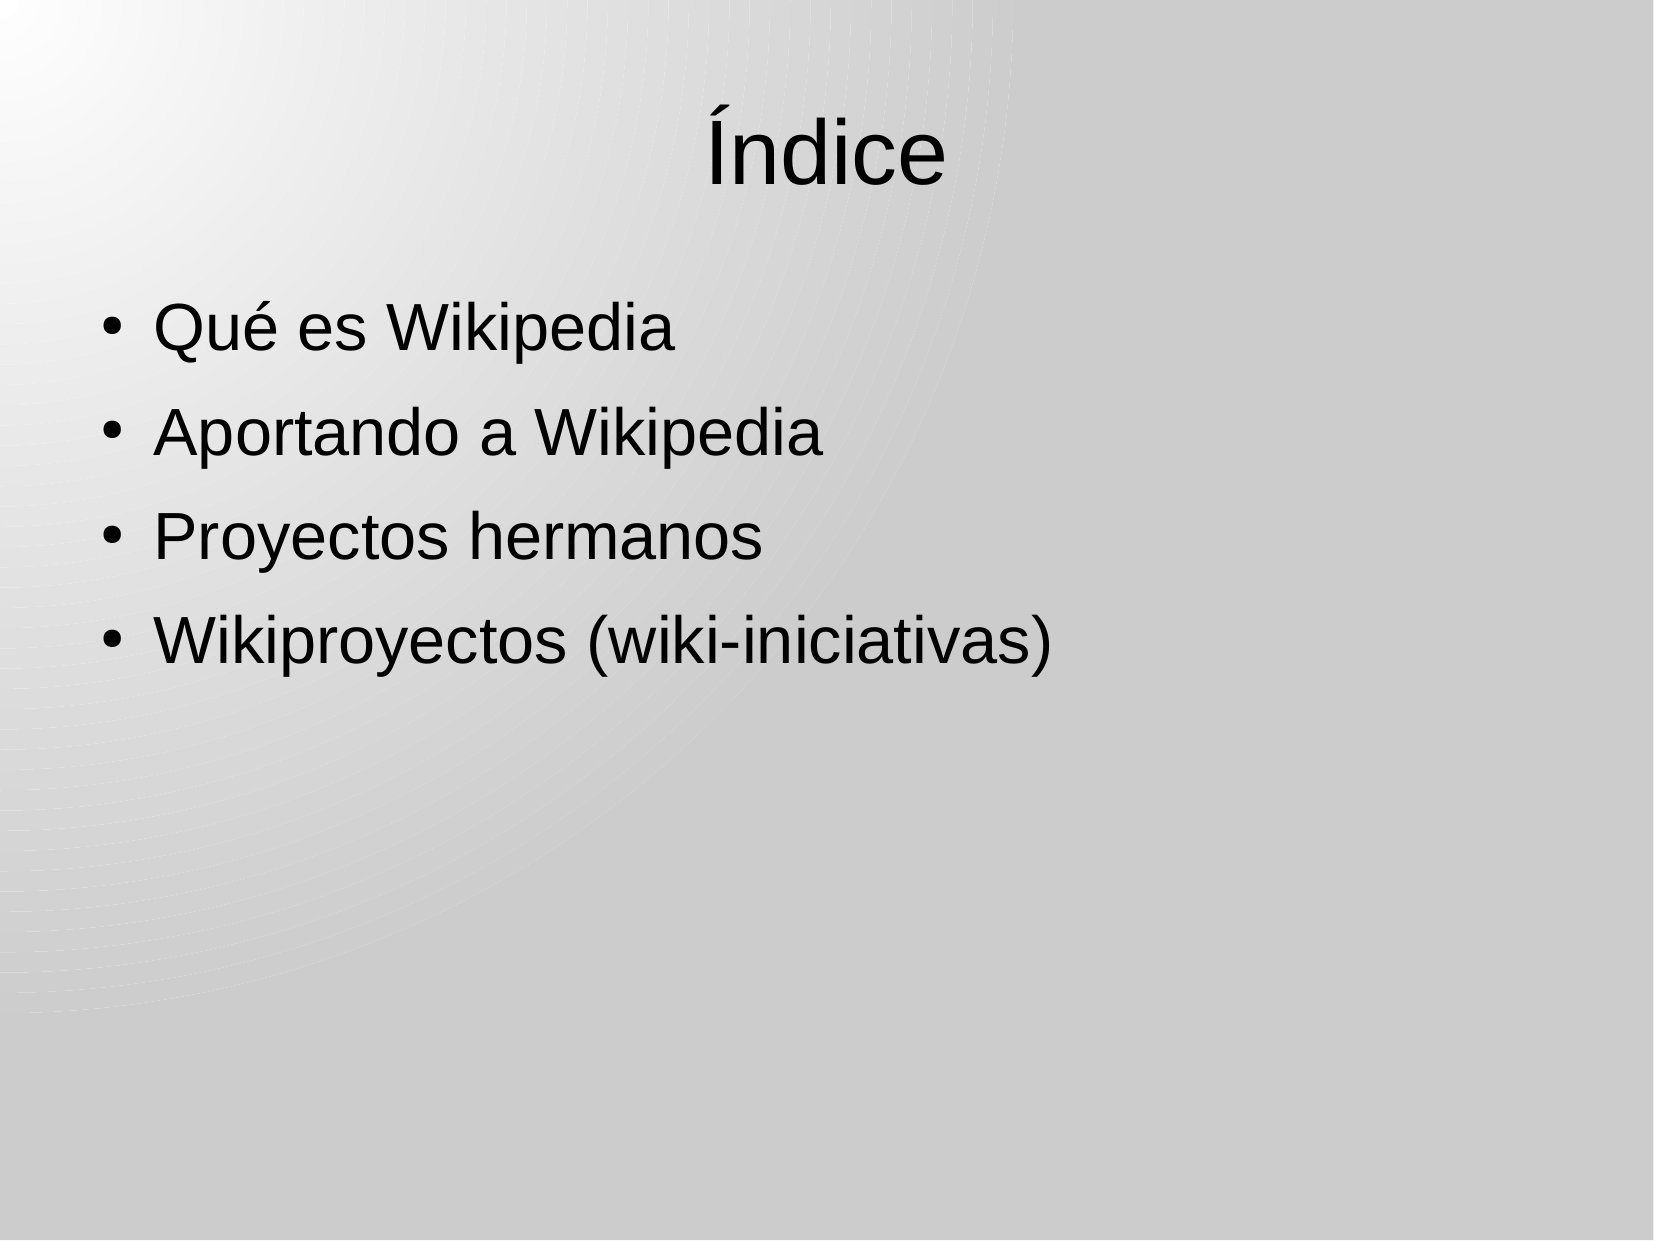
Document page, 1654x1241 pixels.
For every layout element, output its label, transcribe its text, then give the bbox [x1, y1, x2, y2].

list Qué es Wikipedia Aportando a Wikipedia Proyectos hermanos Wikiproyectos (wiki-iniciativas) [82, 290, 1538, 1109]
title Índice [82, 49, 1571, 257]
